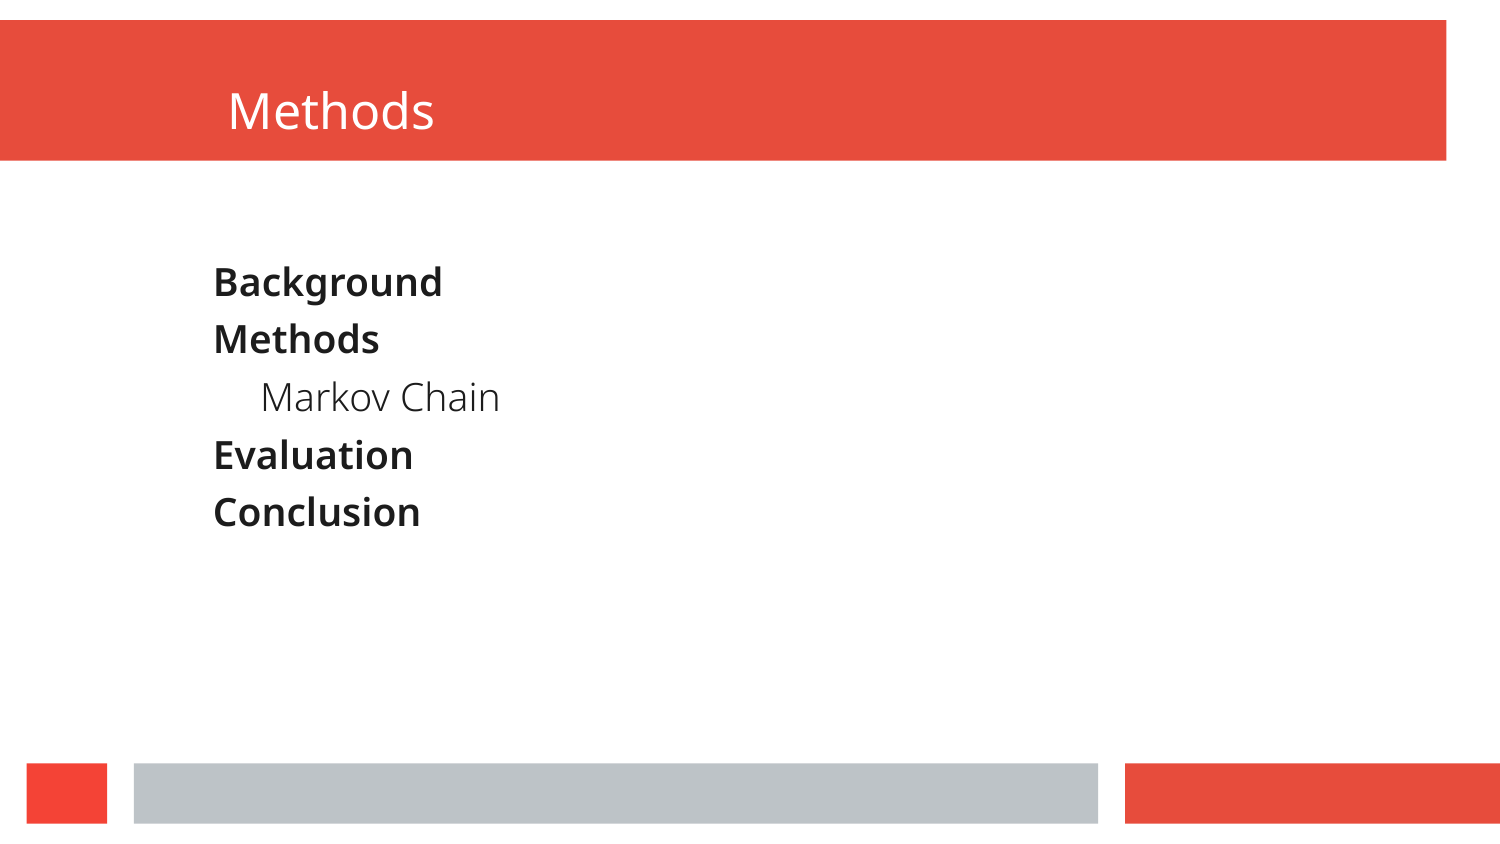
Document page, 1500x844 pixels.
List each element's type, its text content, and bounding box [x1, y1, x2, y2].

list Background Methods Markov Chain Evaluation Conclusion [212, 257, 1368, 735]
title Methods [212, 64, 1368, 215]
